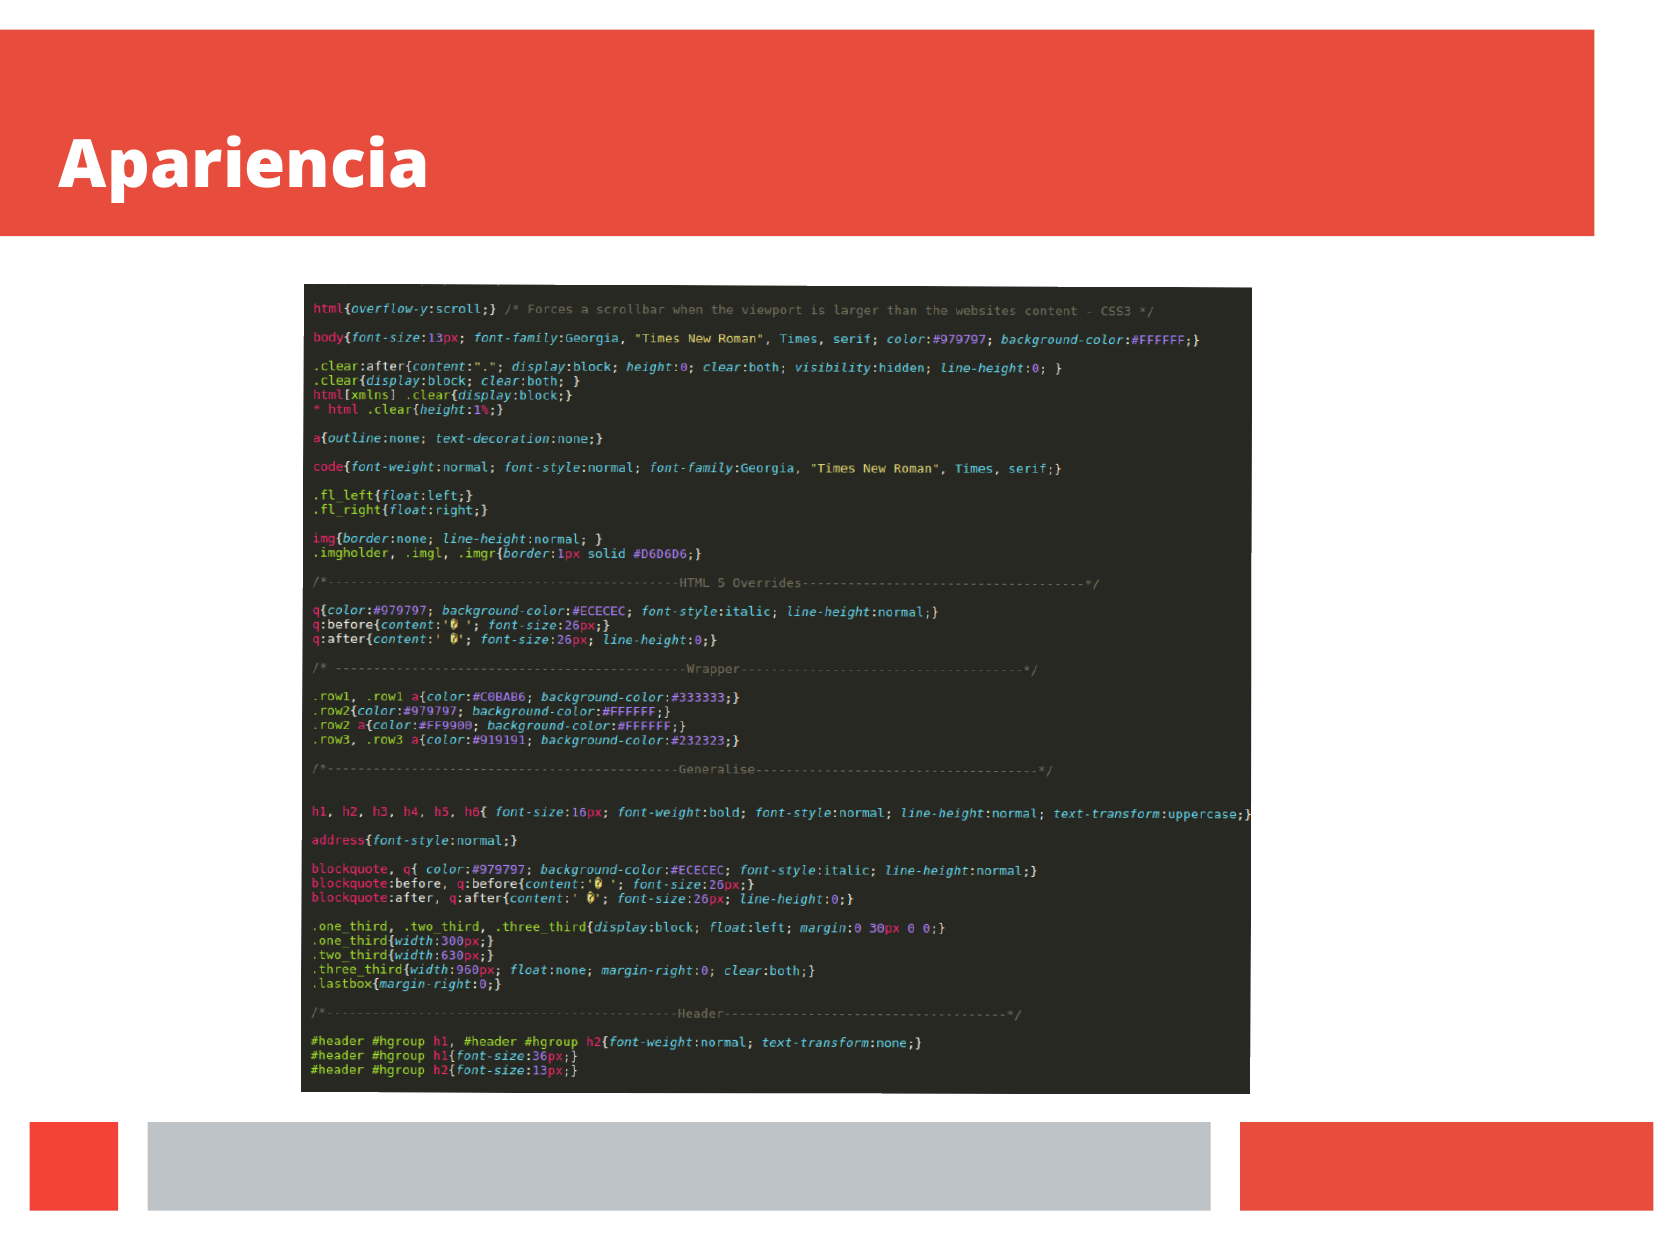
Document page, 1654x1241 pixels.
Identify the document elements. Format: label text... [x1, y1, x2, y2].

title Apariencia [59, 59, 1595, 207]
picture [300, 283, 1252, 1094]
